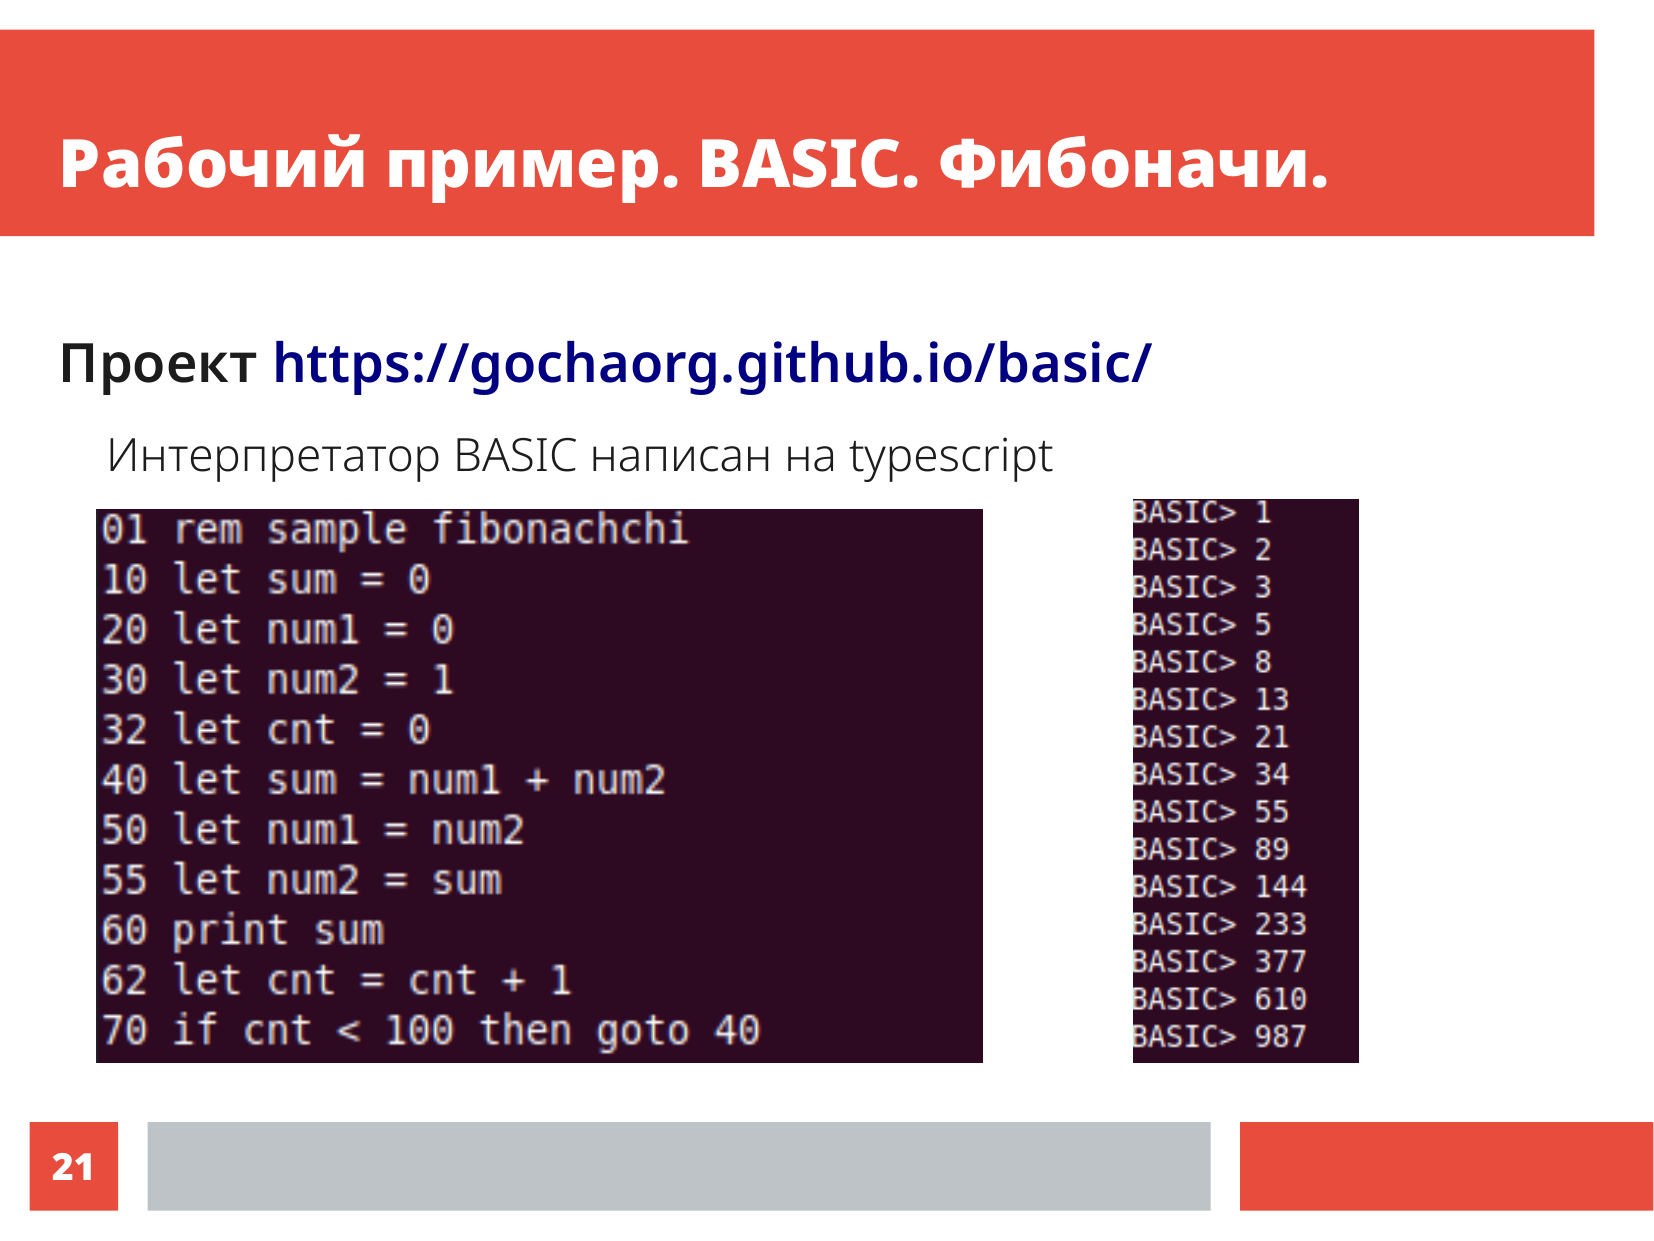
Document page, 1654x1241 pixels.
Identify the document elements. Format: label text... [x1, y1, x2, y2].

picture [1133, 499, 1359, 1063]
list Проект https://gochaorg.github.io/basic/ Интерпретатор BASIC написан на typescript [59, 324, 1565, 1093]
picture [96, 509, 983, 1063]
title Рабочий пример. BASIC. Фибоначи. [59, 59, 1595, 207]
